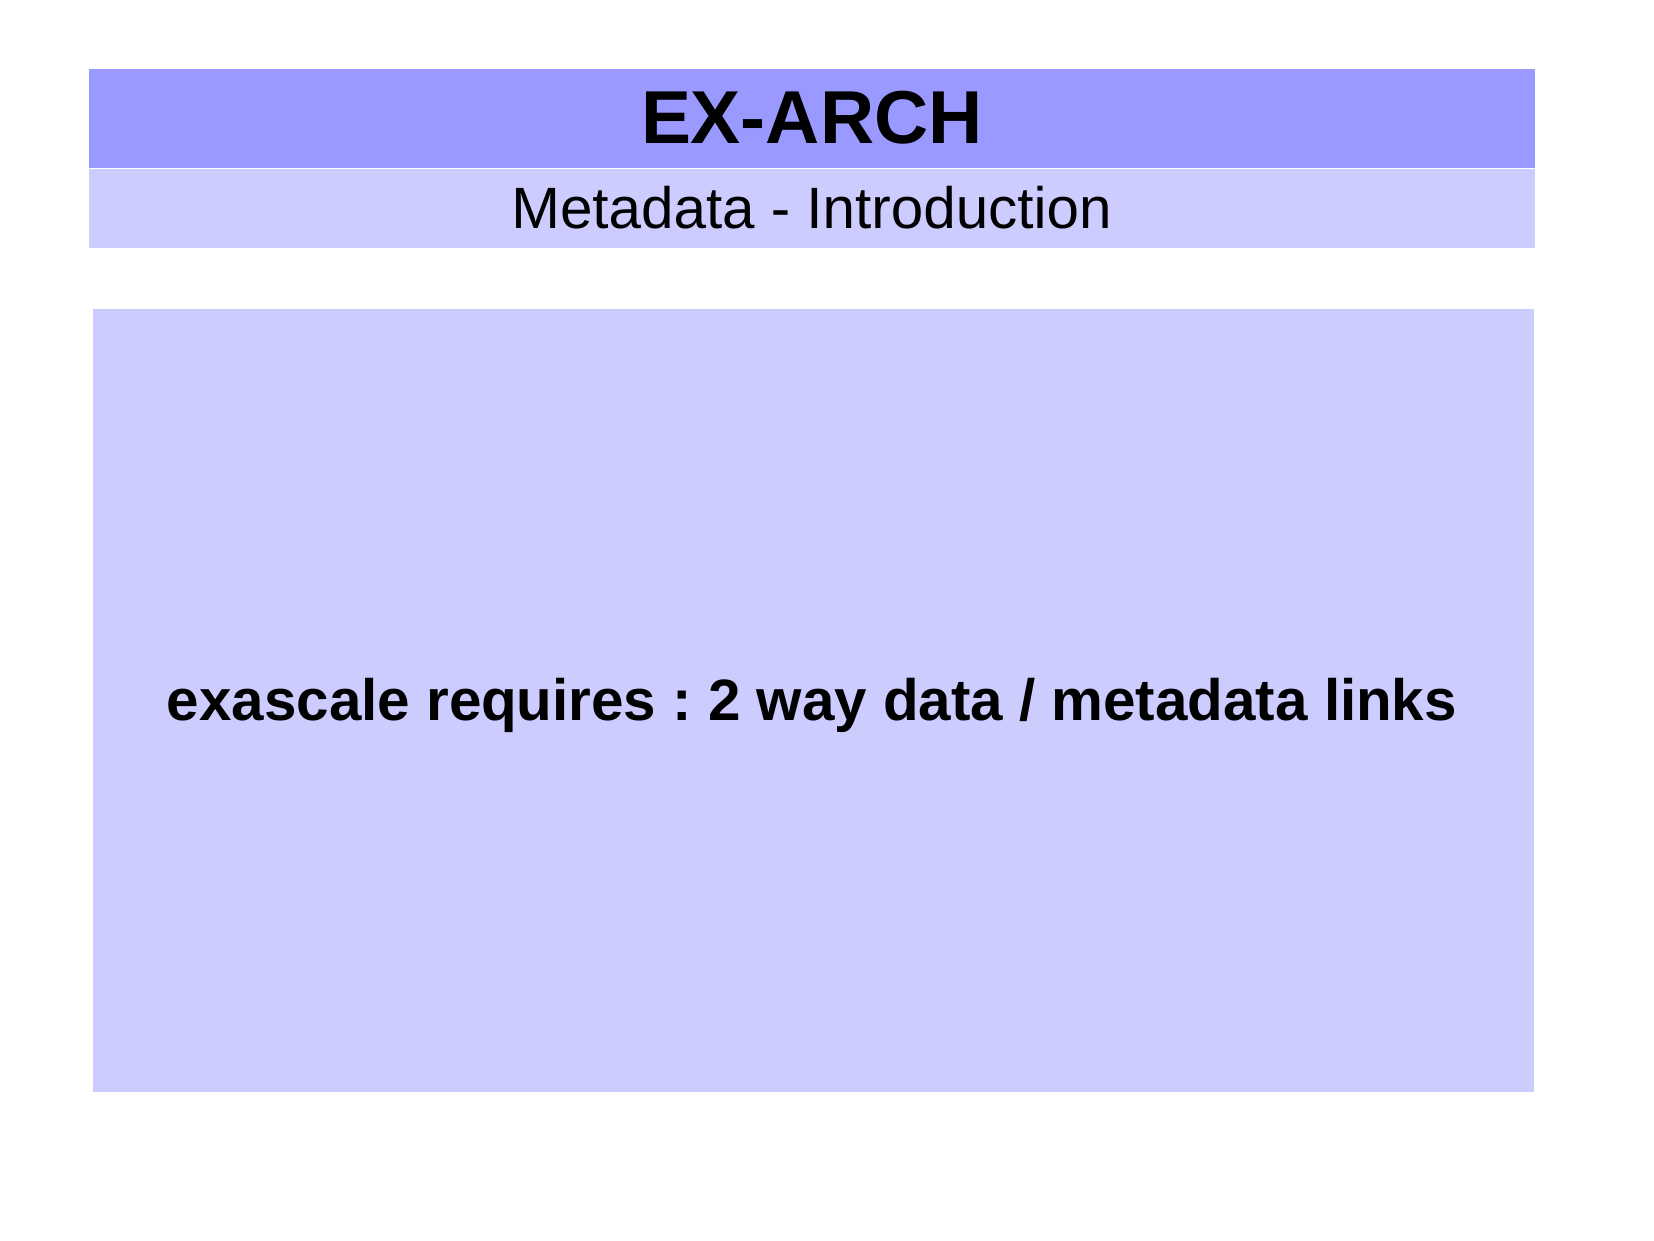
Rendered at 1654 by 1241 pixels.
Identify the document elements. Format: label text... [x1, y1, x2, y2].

table_header exascale requires : 2 way data / metadata links [93, 309, 1534, 1092]
table_cell Metadata - Introduction [89, 169, 1535, 248]
table_header EX-ARCH [89, 69, 1535, 168]
